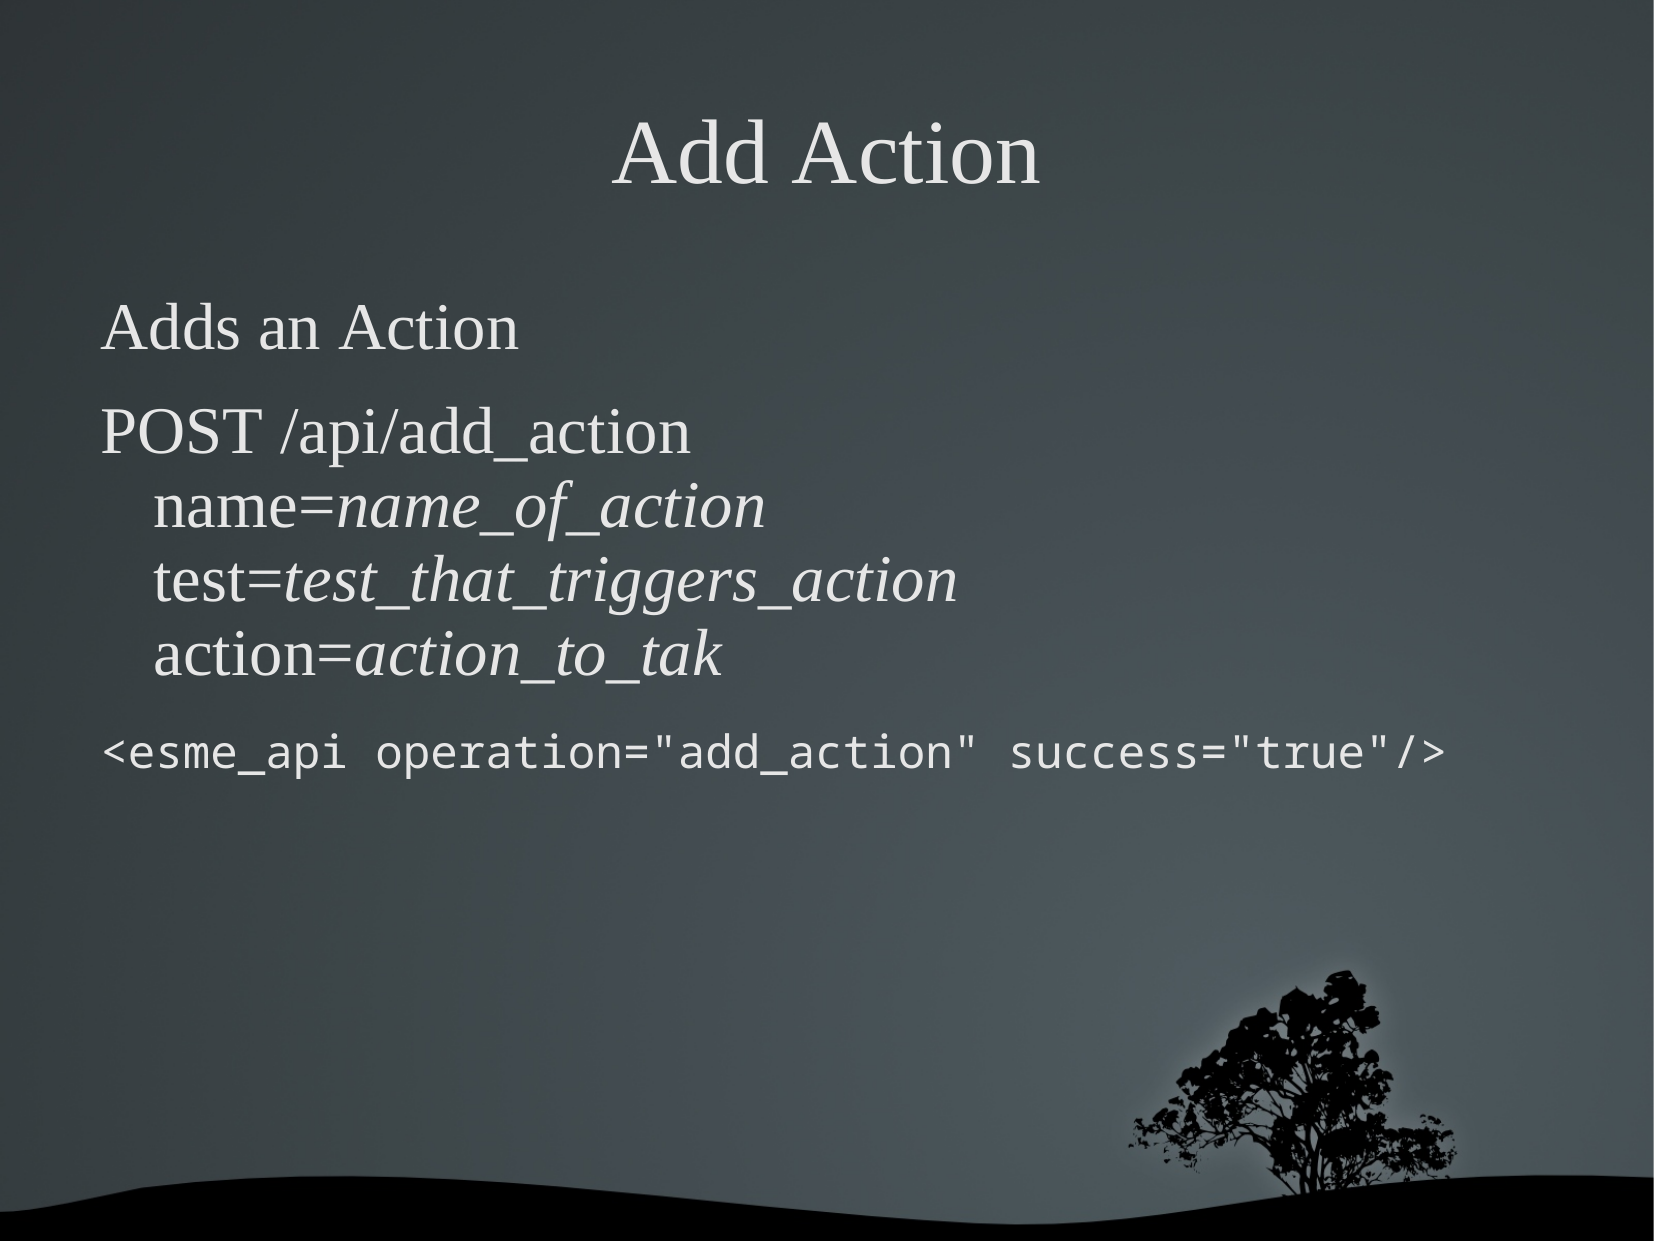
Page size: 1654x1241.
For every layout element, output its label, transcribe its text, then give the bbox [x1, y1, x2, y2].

title Add Action [82, 56, 1571, 250]
list Adds an Action POST /api/add_action name=name_of_action test=test_that_triggers_action action=action_to_tak <esme_api operation="add_action" success="true"/> [82, 290, 1571, 1094]
picture [0, 0, 1654, 1241]
